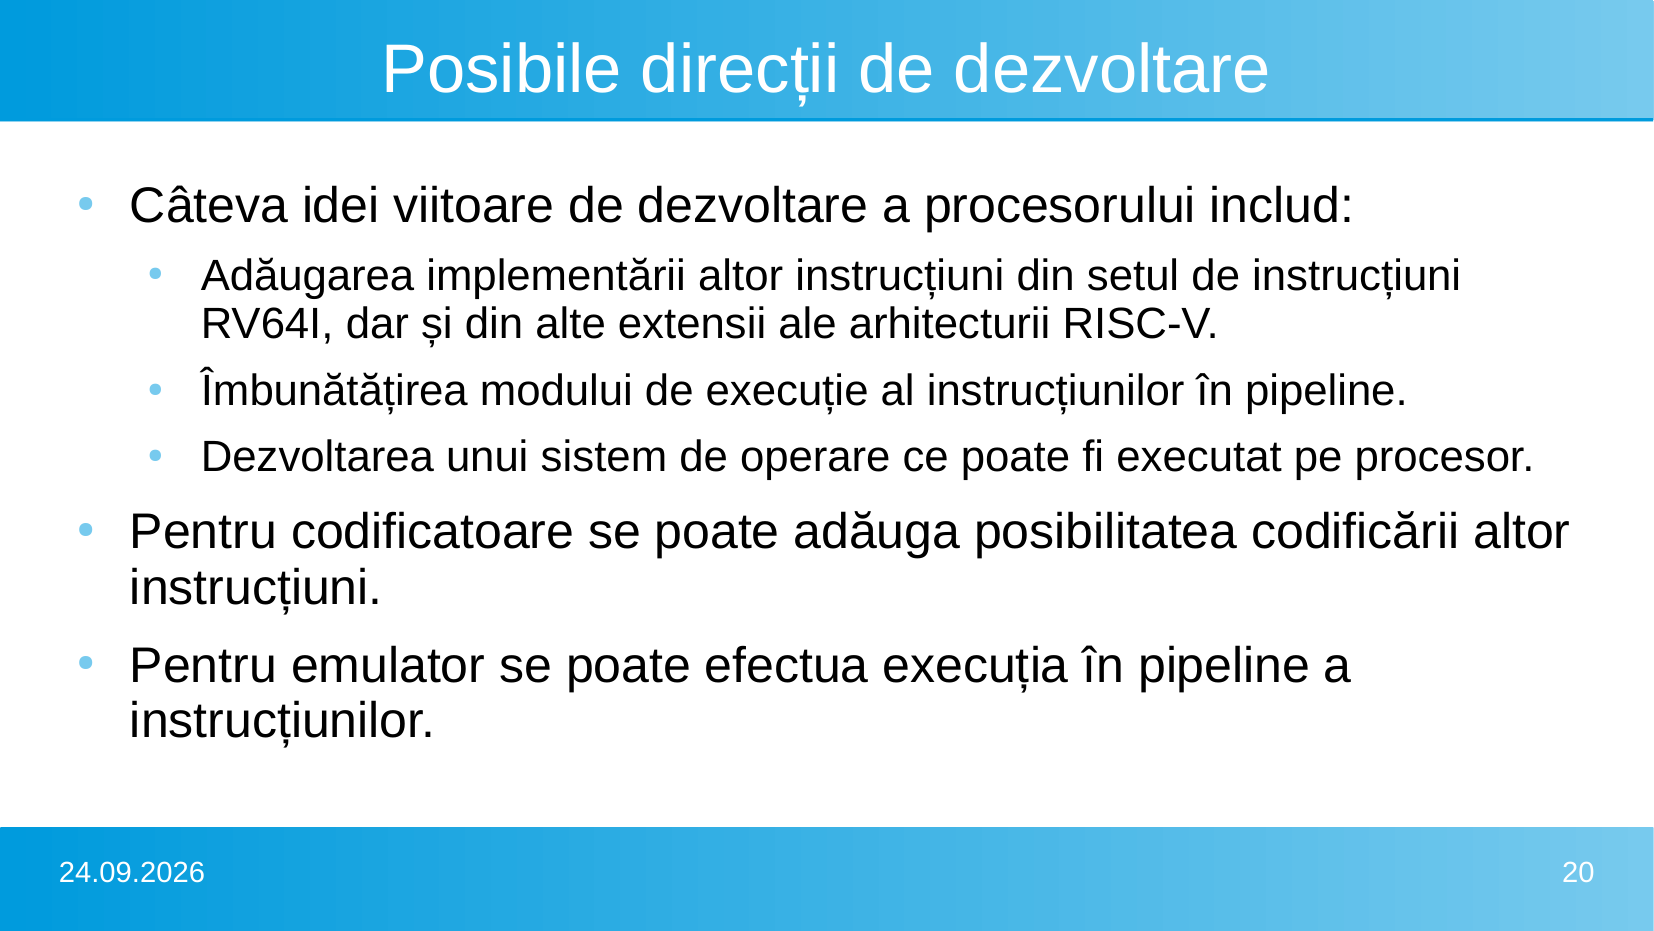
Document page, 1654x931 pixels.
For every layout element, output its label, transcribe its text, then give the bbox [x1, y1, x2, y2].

title Posibile direcții de dezvoltare [59, 29, 1595, 108]
list Câteva idei viitoare de dezvoltare a procesorului includ: Adăugarea implementării altor instrucțiuni din setul de instrucțiuni RV64I, dar și din alte extensii ale arhitecturii RISC-V. Îmbunătățirea modului de execuție al instrucțiunilor în pipeline. Dezvoltarea unui sistem de operare ce poate fi executat pe procesor. Pentru codificatoare se poate adăuga posibilitatea codificării altor instrucțiuni. Pentru emulator se poate efectua execuția în pipeline a instrucțiunilor. [59, 177, 1595, 768]
